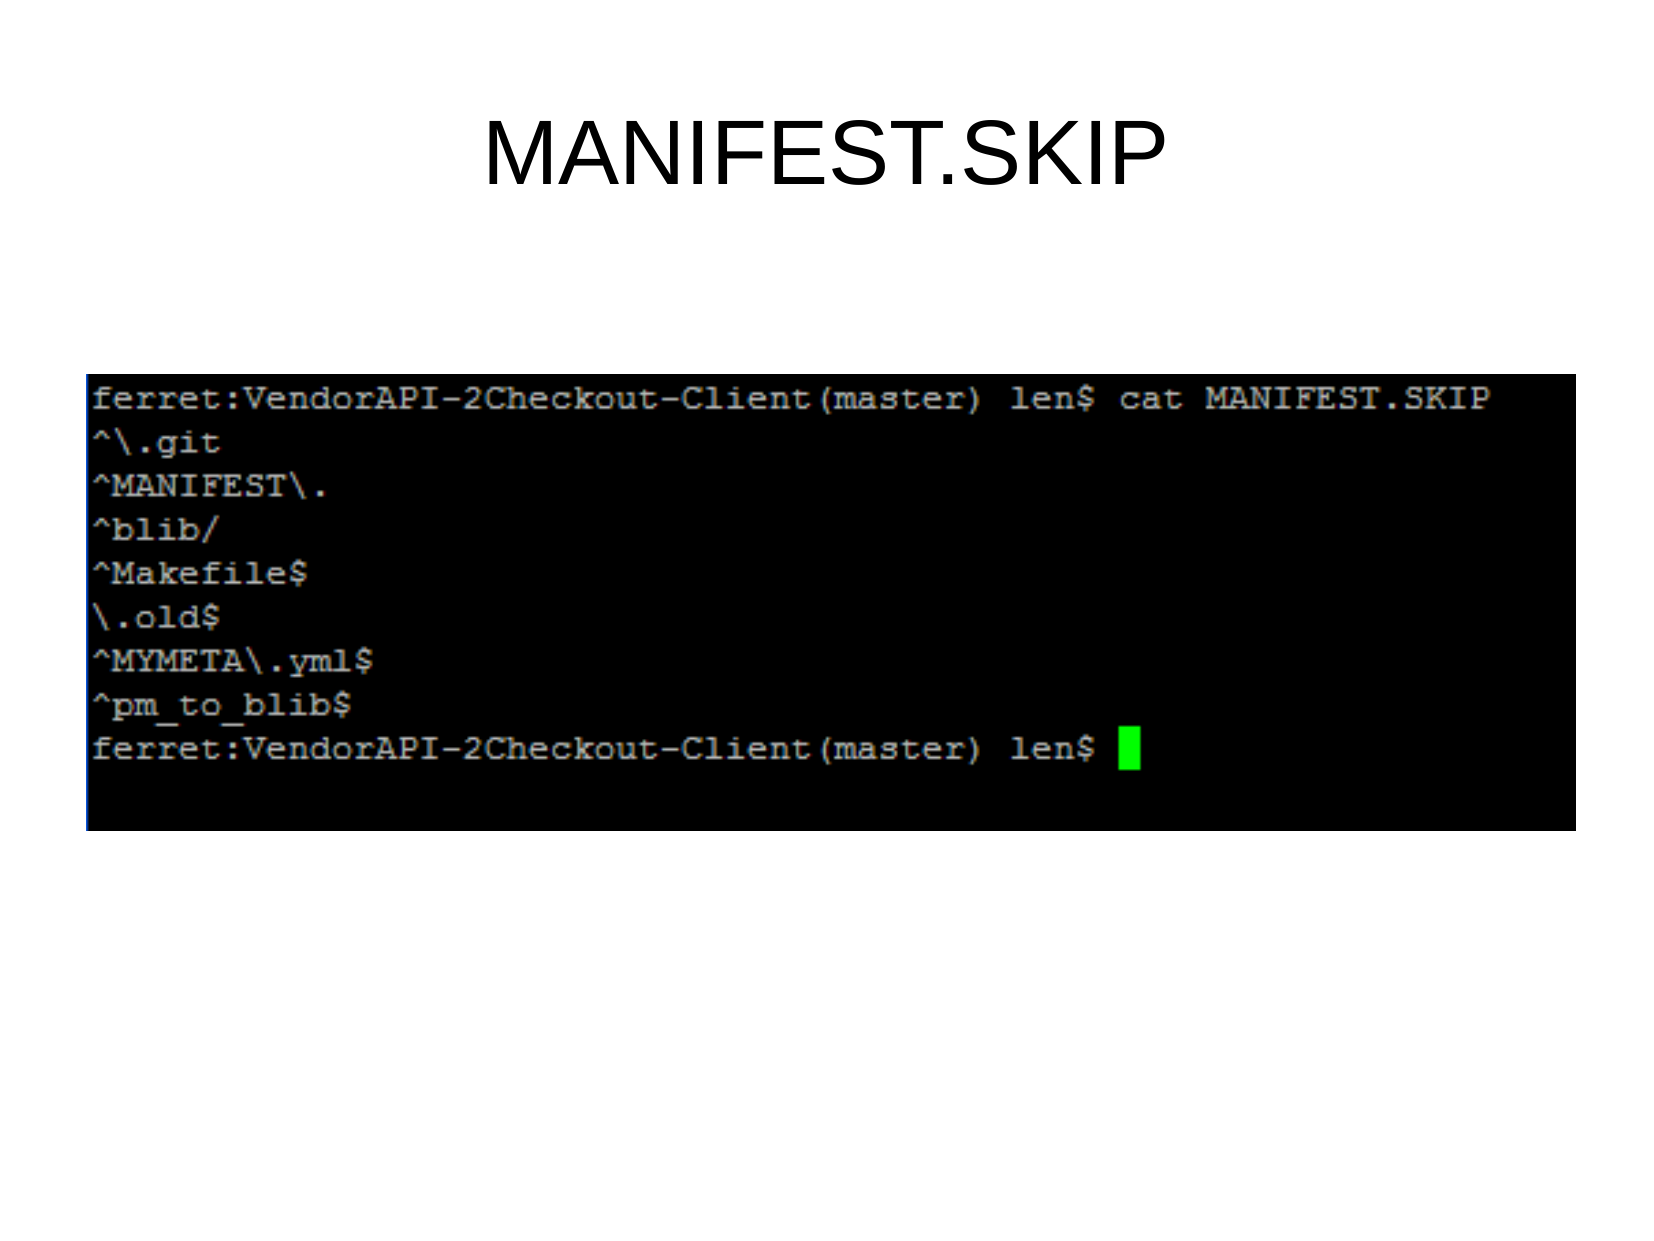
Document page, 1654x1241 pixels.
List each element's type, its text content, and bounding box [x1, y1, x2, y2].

title MANIFEST.SKIP [82, 49, 1571, 257]
picture [86, 374, 1576, 831]
